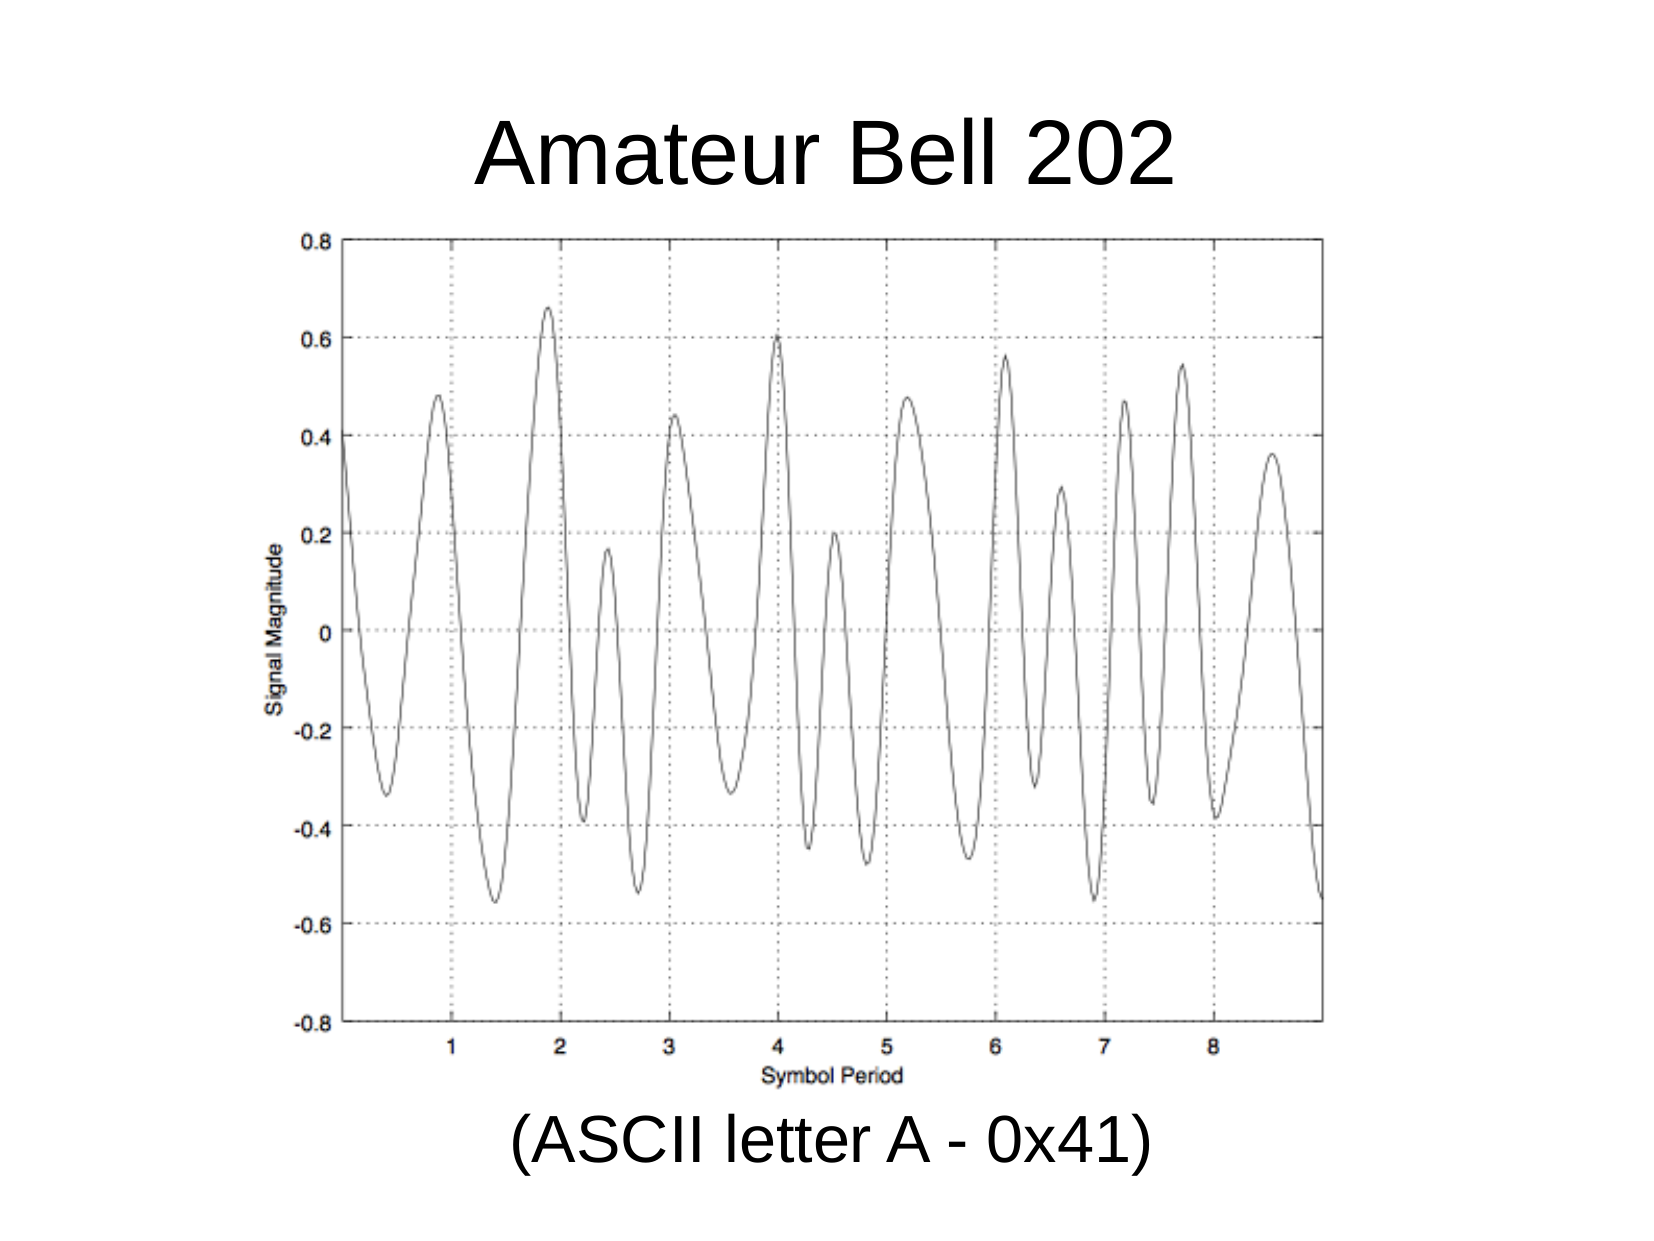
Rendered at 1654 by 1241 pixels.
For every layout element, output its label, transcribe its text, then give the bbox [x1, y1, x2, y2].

text_box (ASCII letter A - 0x41) [495, 1095, 1170, 1185]
picture [179, 257, 1441, 1126]
title Amateur Bell 202 [82, 49, 1571, 257]
